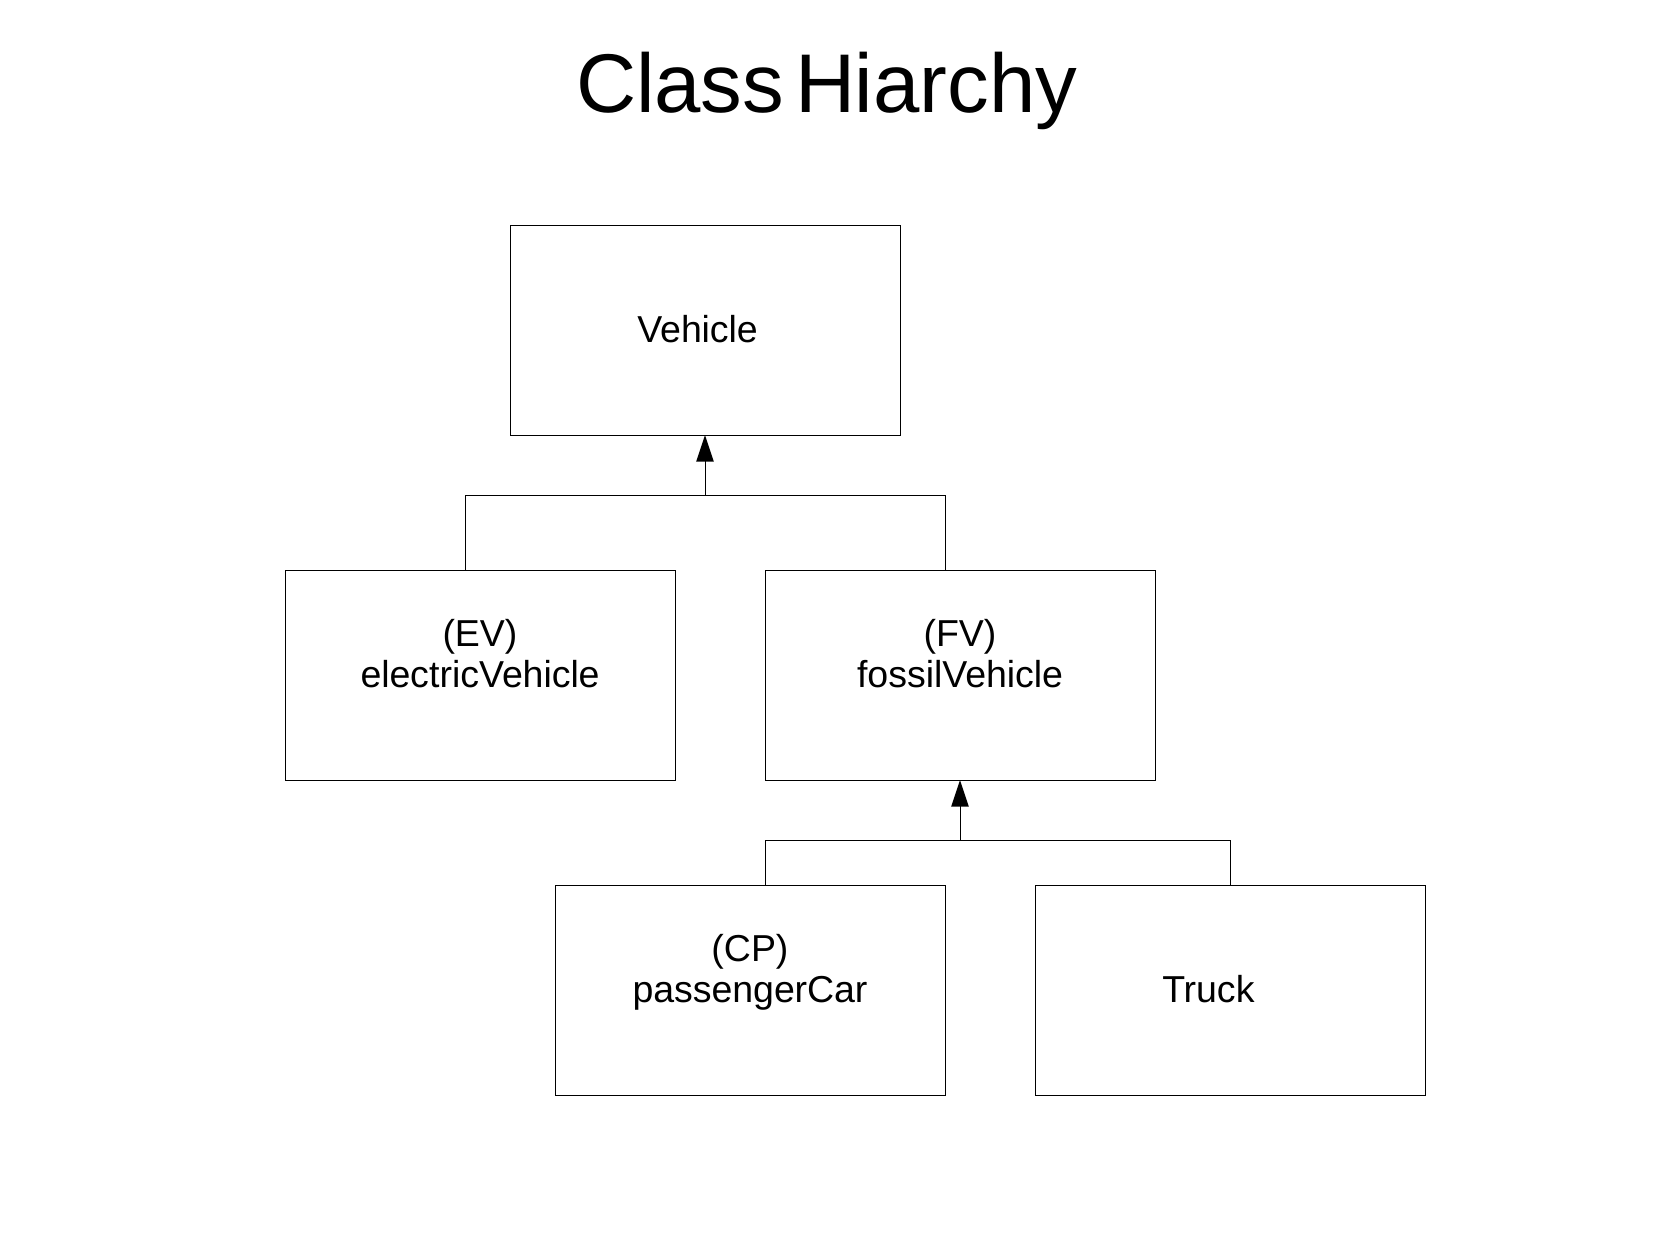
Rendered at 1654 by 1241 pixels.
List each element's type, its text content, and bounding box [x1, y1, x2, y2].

text_box (CP) passengerCar [600, 919, 901, 1061]
text_box (EV) electricVehicle [337, 604, 623, 746]
text_box Class Hiarchy [561, 30, 1093, 138]
text_box Vehicle [622, 301, 788, 359]
text_box Truck [1147, 961, 1313, 1019]
text_box (FV) fossilVehicle [817, 604, 1103, 746]
